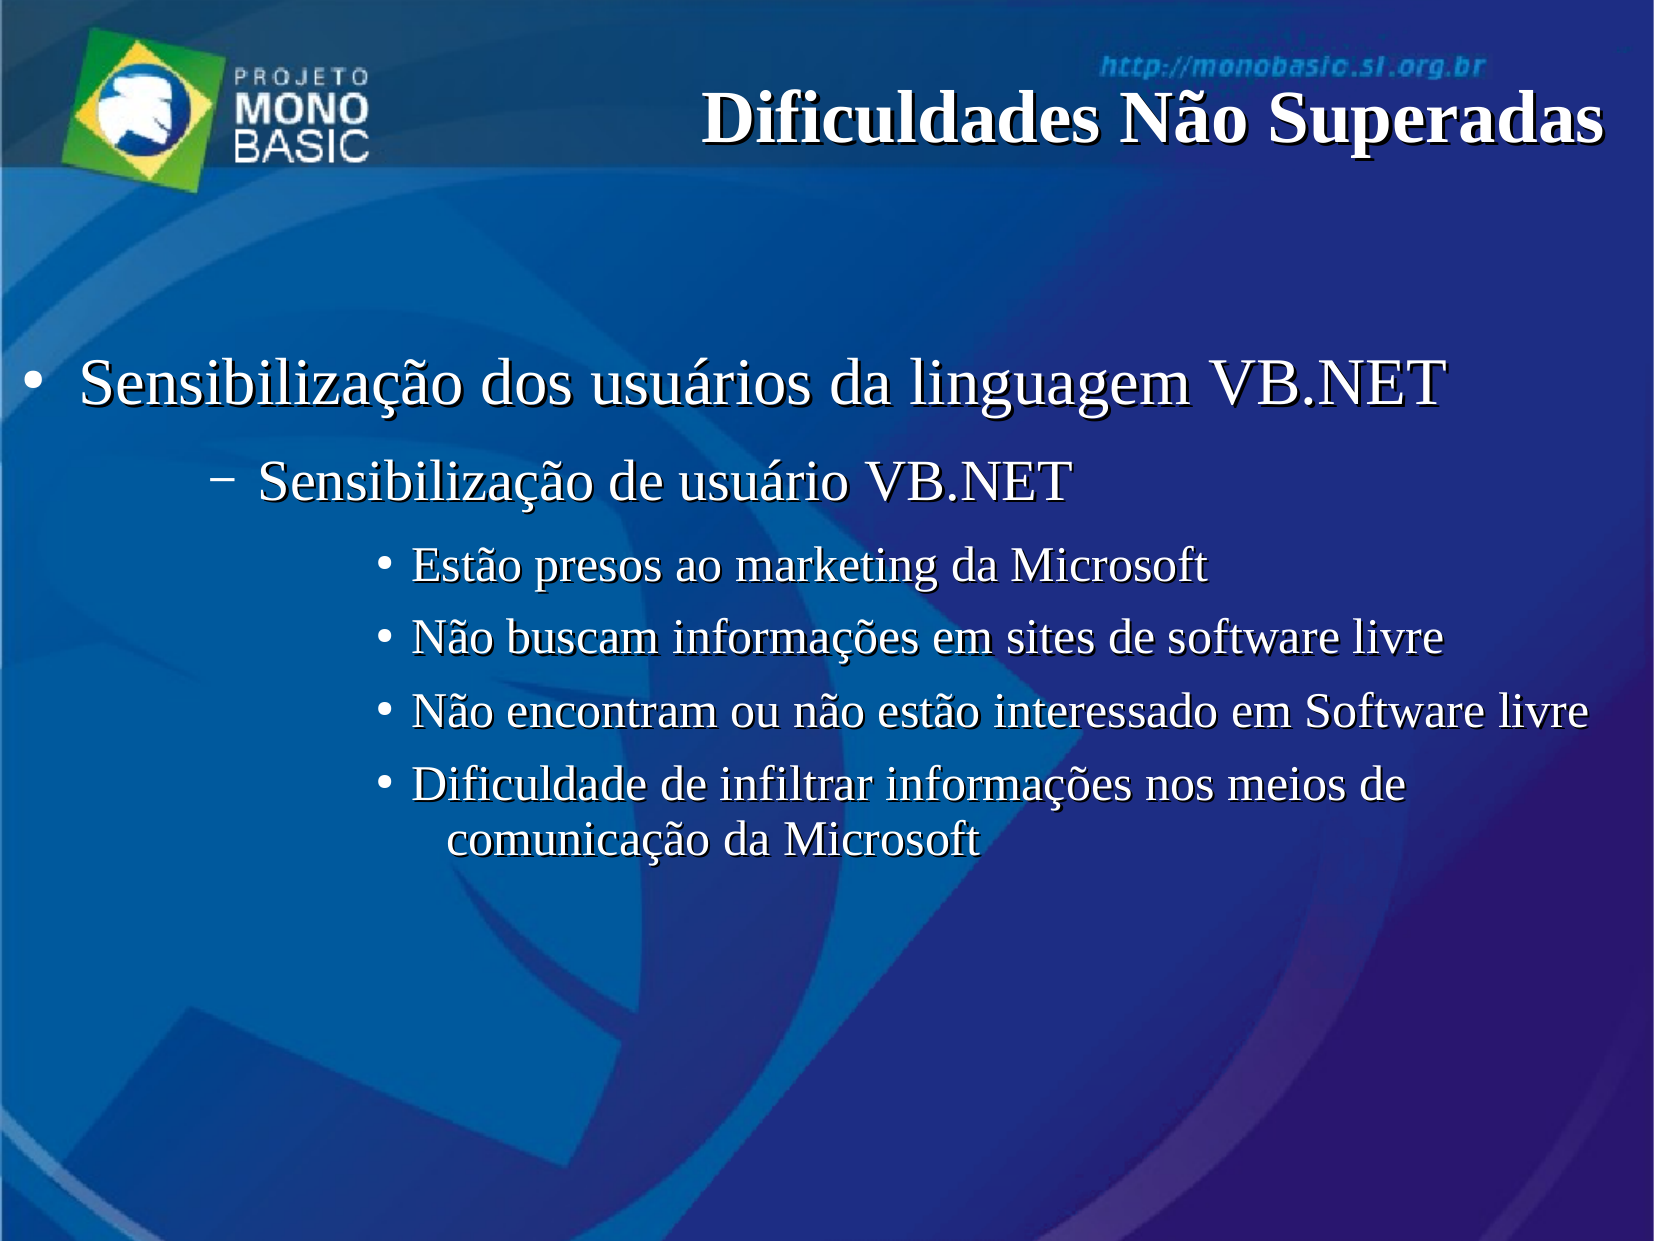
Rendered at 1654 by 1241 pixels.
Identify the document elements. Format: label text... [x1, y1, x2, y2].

title Dificuldades Não Superadas [222, 43, 1606, 191]
list Sensibilização dos usuários da linguagem VB.NET Sensibilização de usuário VB.NET Estão presos ao marketing da Microsoft Não buscam informações em sites de software livre Não encontram ou não estão interessado em Software livre Dificuldade de infiltrar informações nos meios de comunicação da Microsoft [21, 344, 1624, 1127]
picture [0, 0, 1654, 1241]
